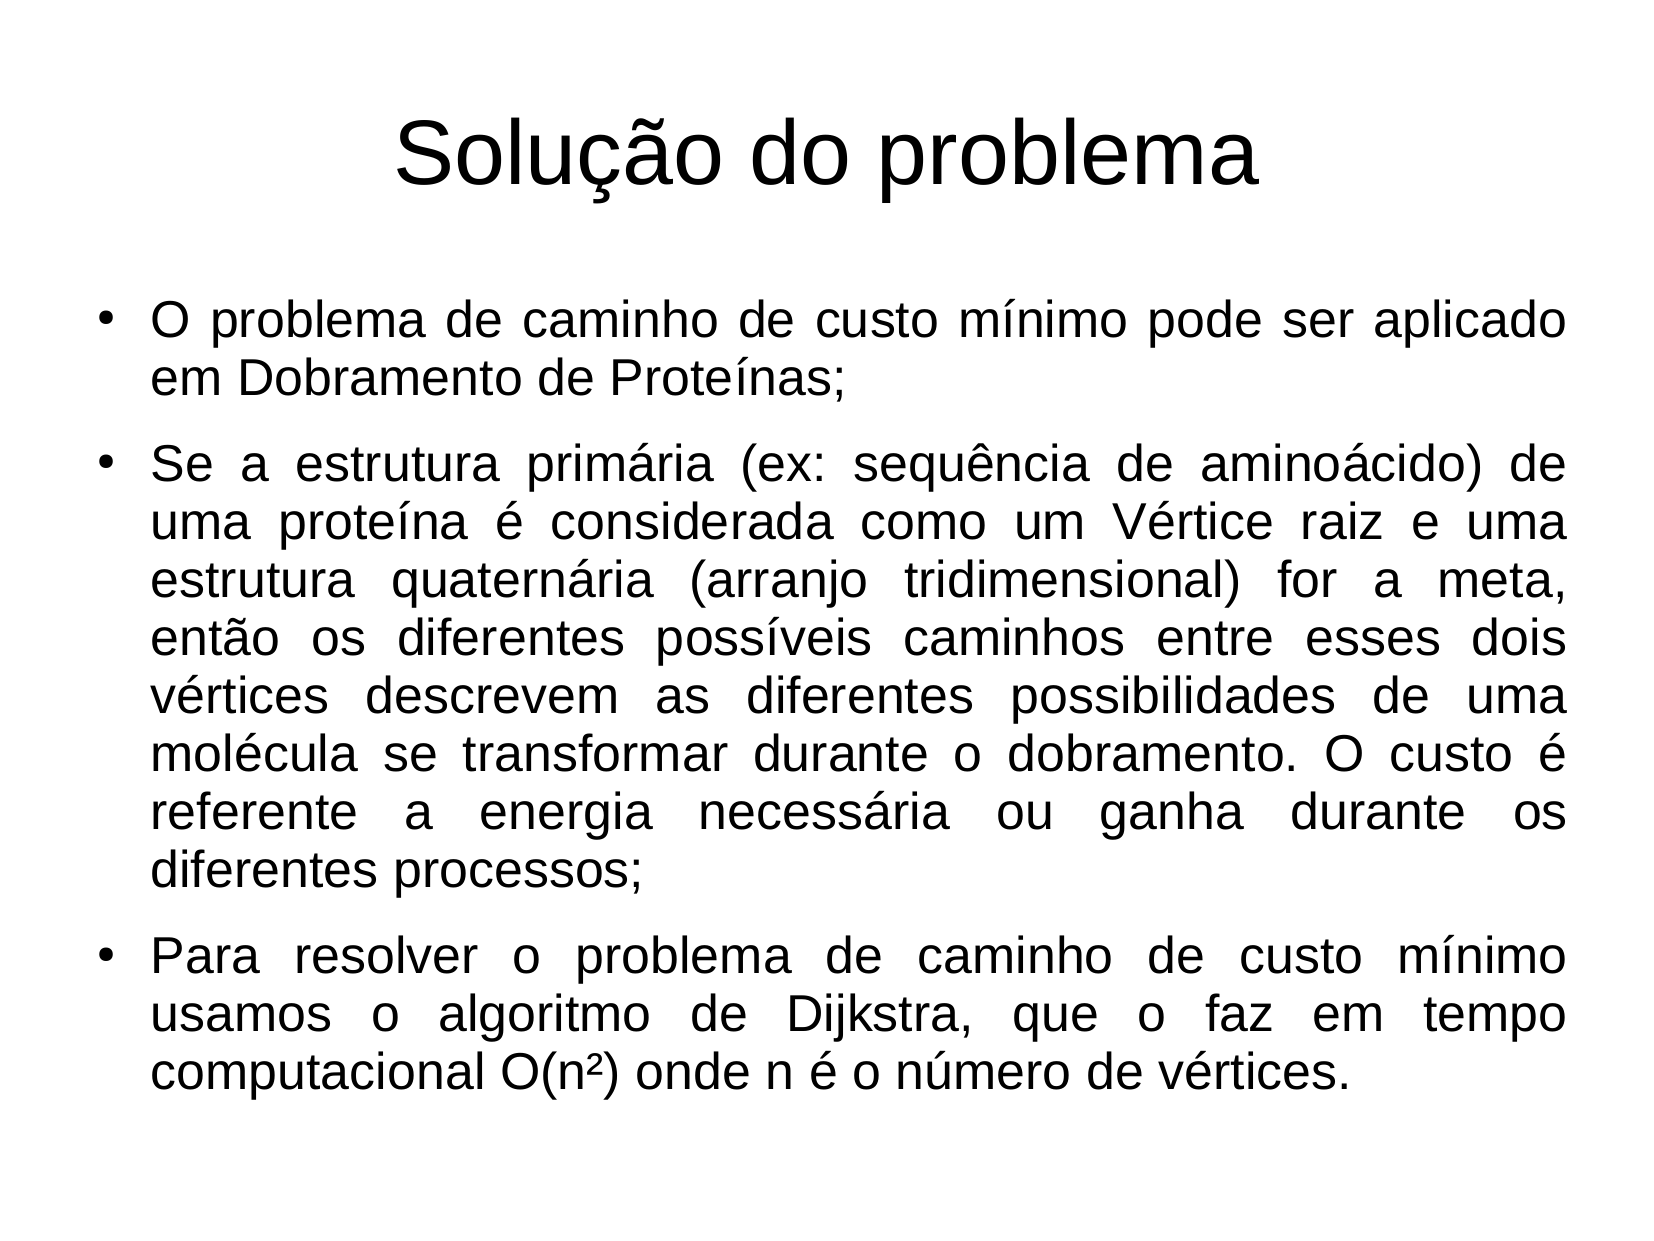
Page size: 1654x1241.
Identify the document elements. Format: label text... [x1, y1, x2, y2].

list O problema de caminho de custo mínimo pode ser aplicado em Dobramento de Proteínas; Se a estrutura primária (ex: sequência de aminoácido) de uma proteína é considerada como um Vértice raiz e uma estrutura quaternária (arranjo tridimensional) for a meta, então os diferentes possíveis caminhos entre esses dois vértices descrevem as diferentes possibilidades de uma molécula se transformar durante o dobramento. O custo é referente a energia necessária ou ganha durante os diferentes processos; Para resolver o problema de caminho de custo mínimo usamos o algoritmo de Dijkstra, que o faz em tempo computacional O(n²) onde n é o número de vértices. [82, 290, 1571, 1109]
title Solução do problema [82, 49, 1571, 257]
